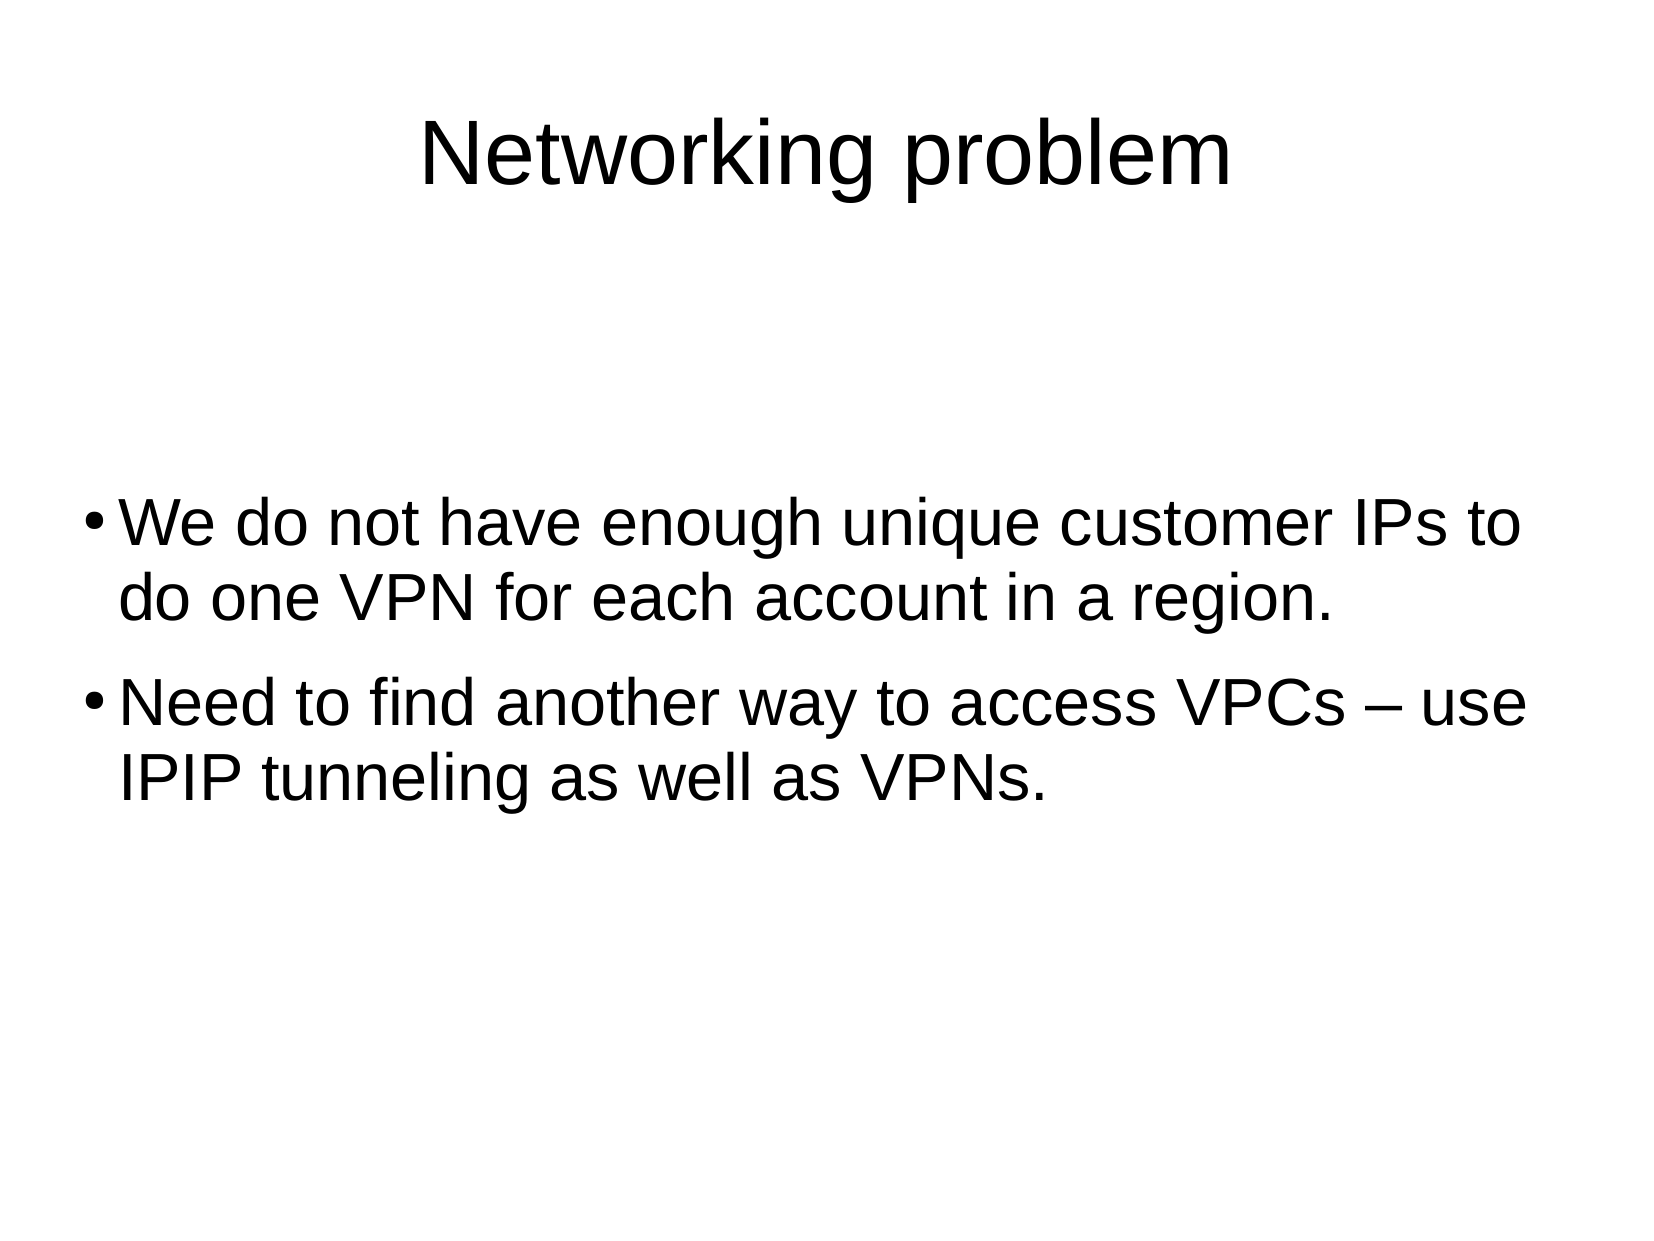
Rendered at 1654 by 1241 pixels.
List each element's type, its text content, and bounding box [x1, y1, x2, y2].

subtitle We do not have enough unique customer IPs to do one VPN for each account in a region. Need to find another way to access VPCs – use IPIP tunneling as well as VPNs. [82, 290, 1571, 1010]
title Networking problem [82, 49, 1571, 257]
